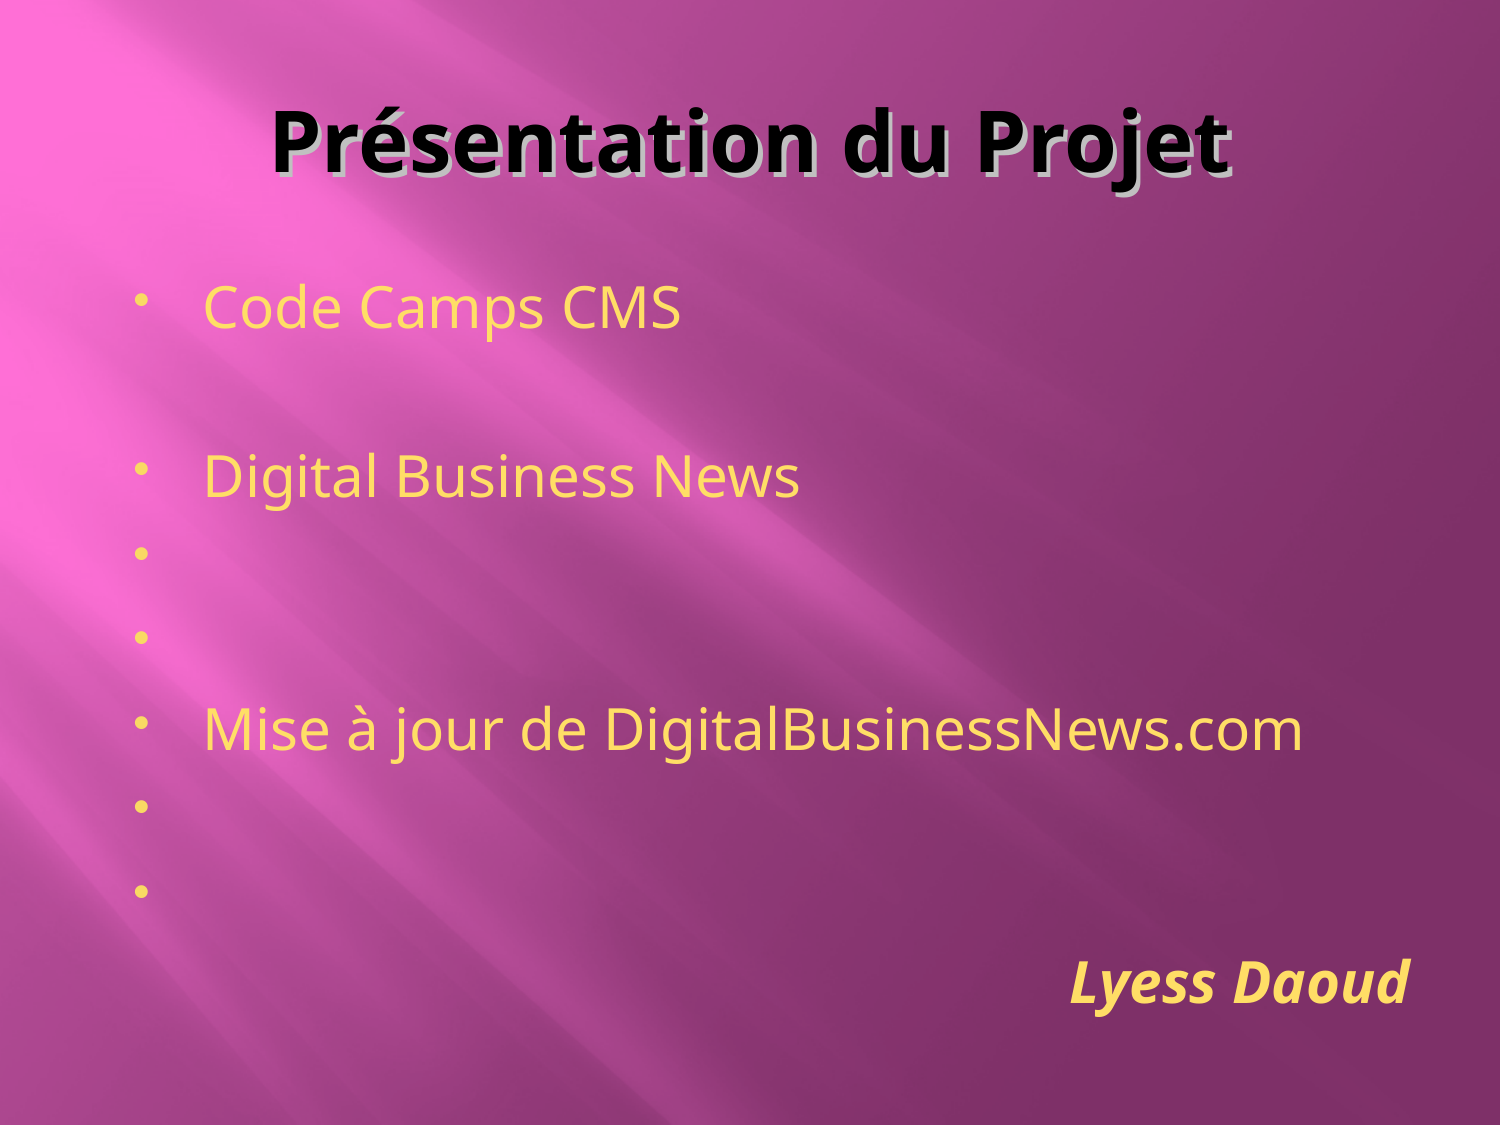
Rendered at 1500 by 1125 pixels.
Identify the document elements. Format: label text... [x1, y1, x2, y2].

list Code Camps CMS Digital Business News Mise à jour de DigitalBusinessNews.com Lyess Daoud [75, 262, 1426, 1036]
title Présentation du Projet [75, 45, 1426, 233]
